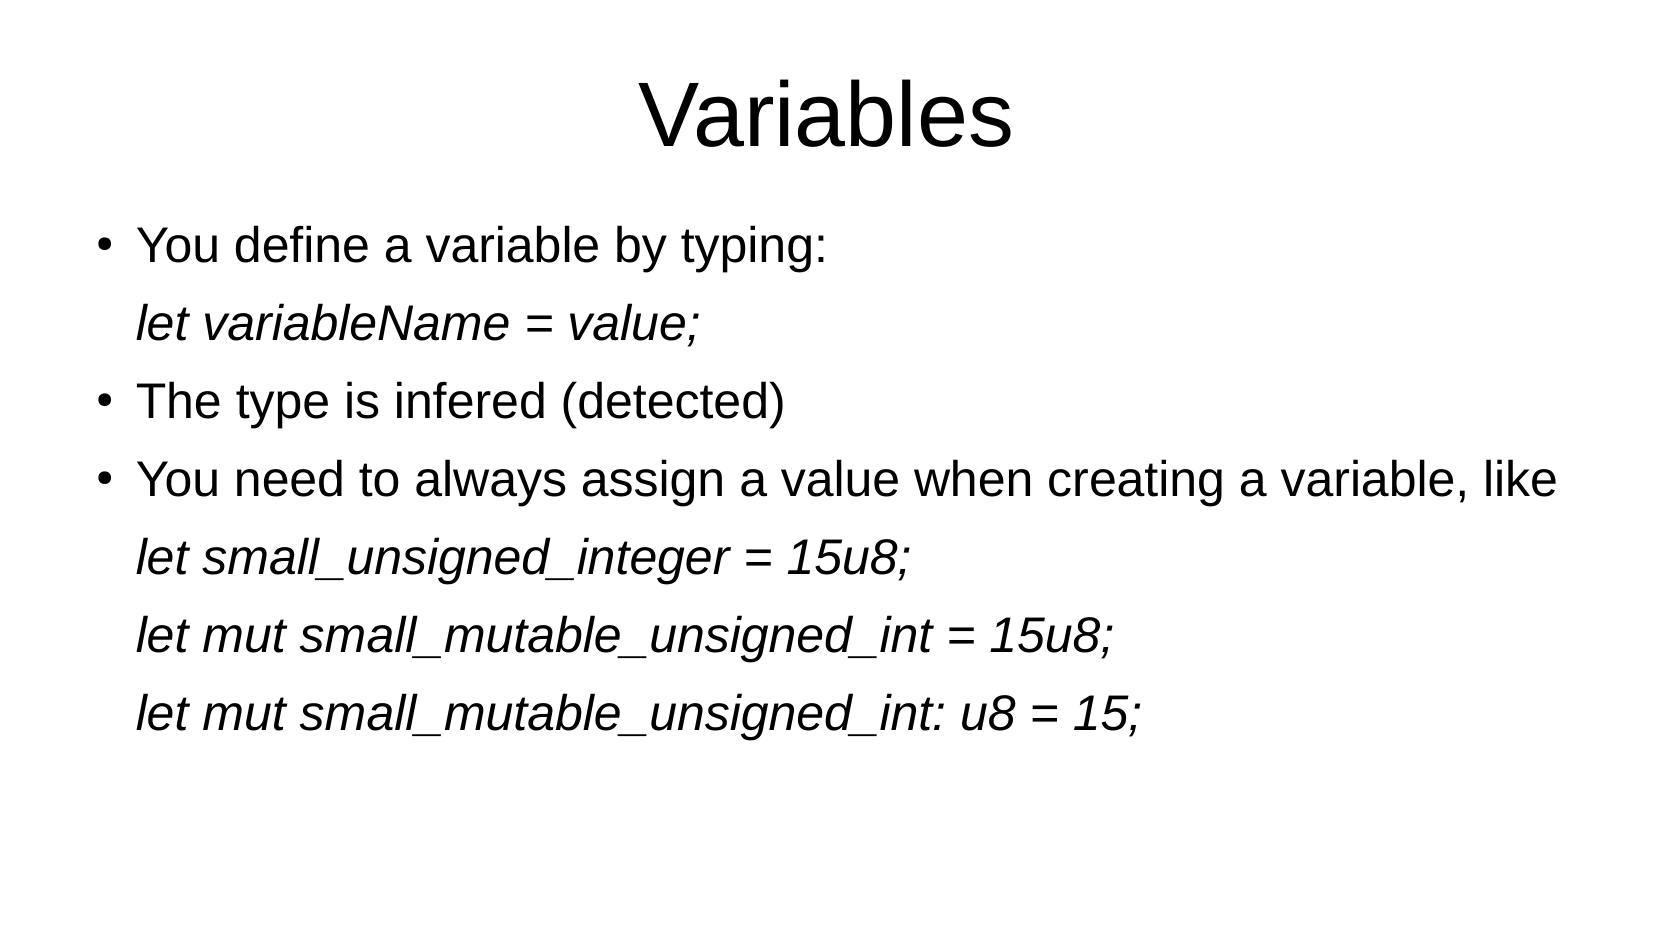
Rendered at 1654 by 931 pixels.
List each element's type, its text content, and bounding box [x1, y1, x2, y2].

list You define a variable by typing: let variableName = value; The type is infered (detected) You need to always assign a value when creating a variable, like let small_unsigned_integer = 15u8; let mut small_mutable_unsigned_int = 15u8; let mut small_mutable_unsigned_int: u8 = 15; [82, 217, 1571, 758]
title Variables [82, 37, 1571, 193]
